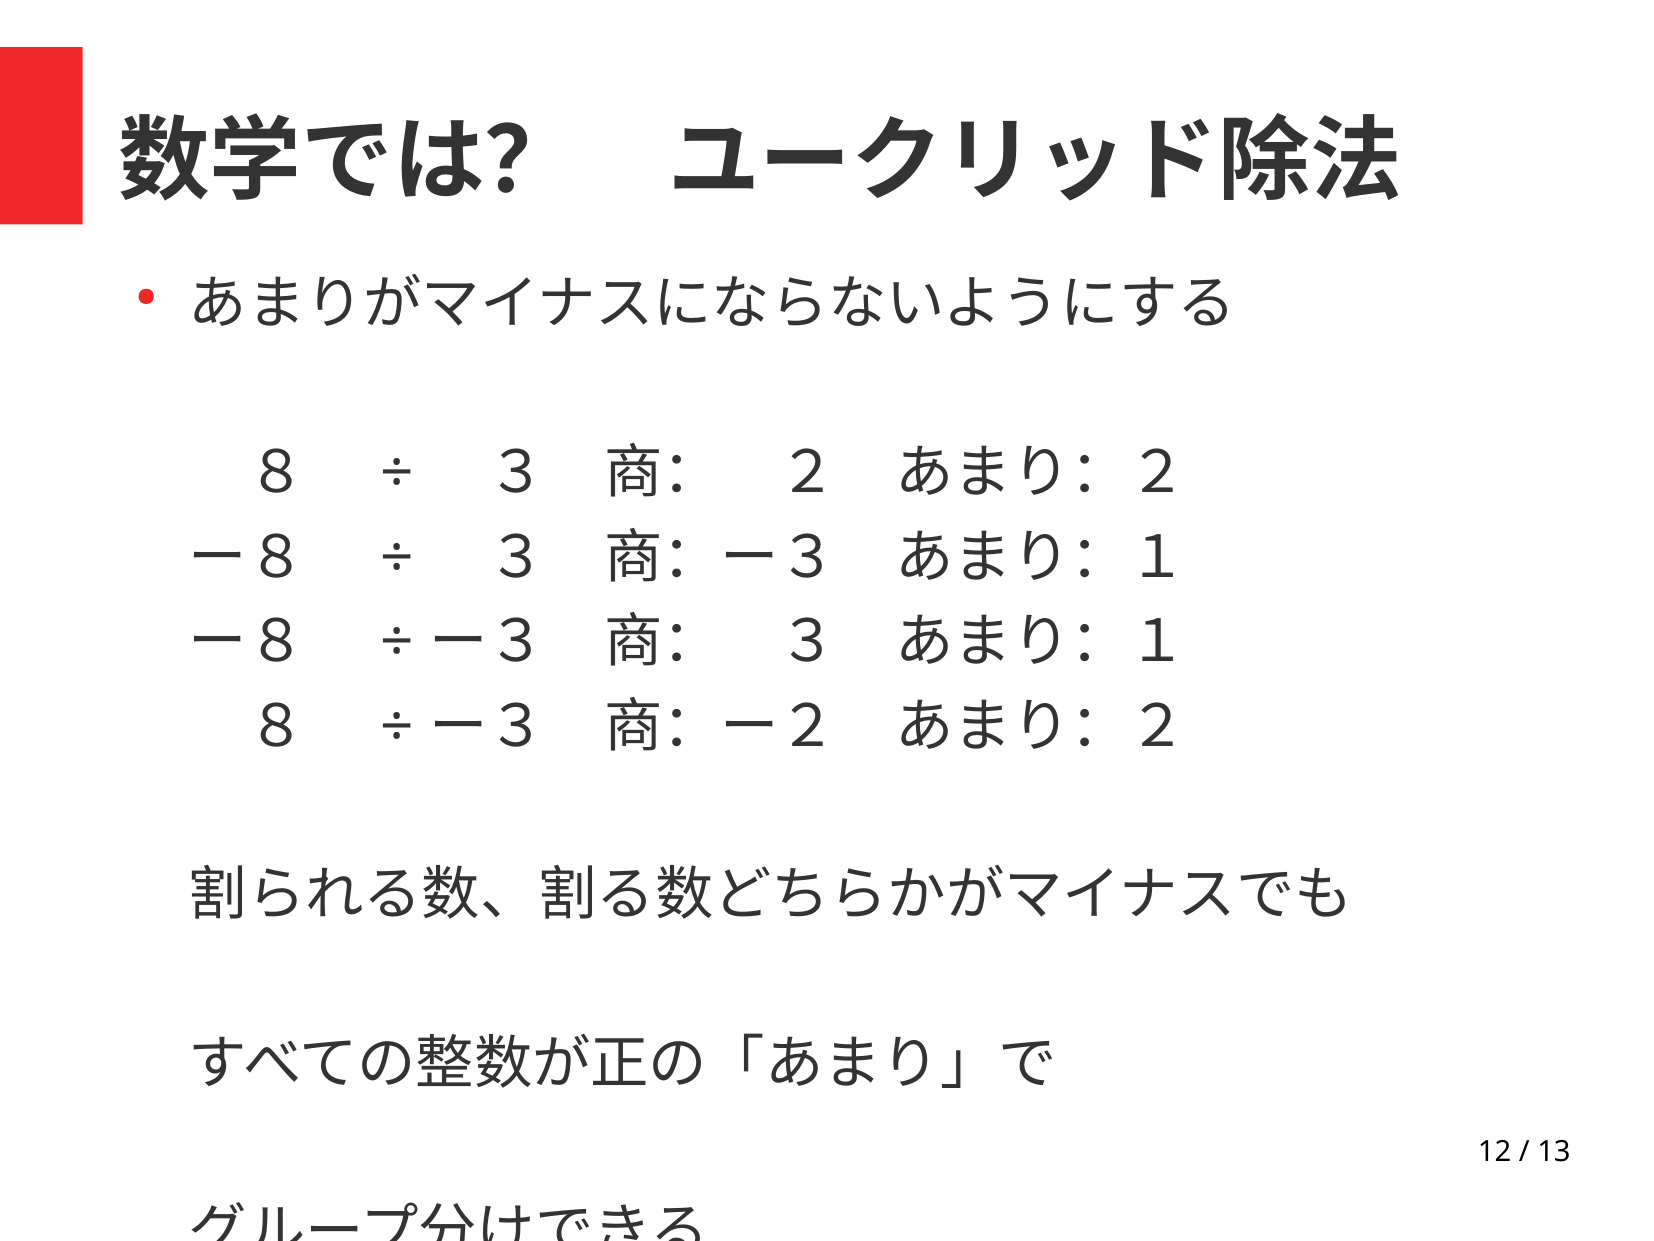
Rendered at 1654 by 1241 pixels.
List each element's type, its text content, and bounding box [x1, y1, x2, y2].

title 数学では？ ユークリッド除法 [118, 49, 1571, 257]
list あまりがマイナスにならないようにする ８ ÷ ３ 商： ２ あまり：２ ー８ ÷ ３ 商：ー３ あまり：１ ー８ ÷ー３ 商： ３ あまり：１ ８ ÷ー３ 商：ー２ あまり：２ 割られる数、割る数どちらかがマイナスでも すべての整数が正の「あまり」で グループ分けできる [118, 256, 1536, 1099]
